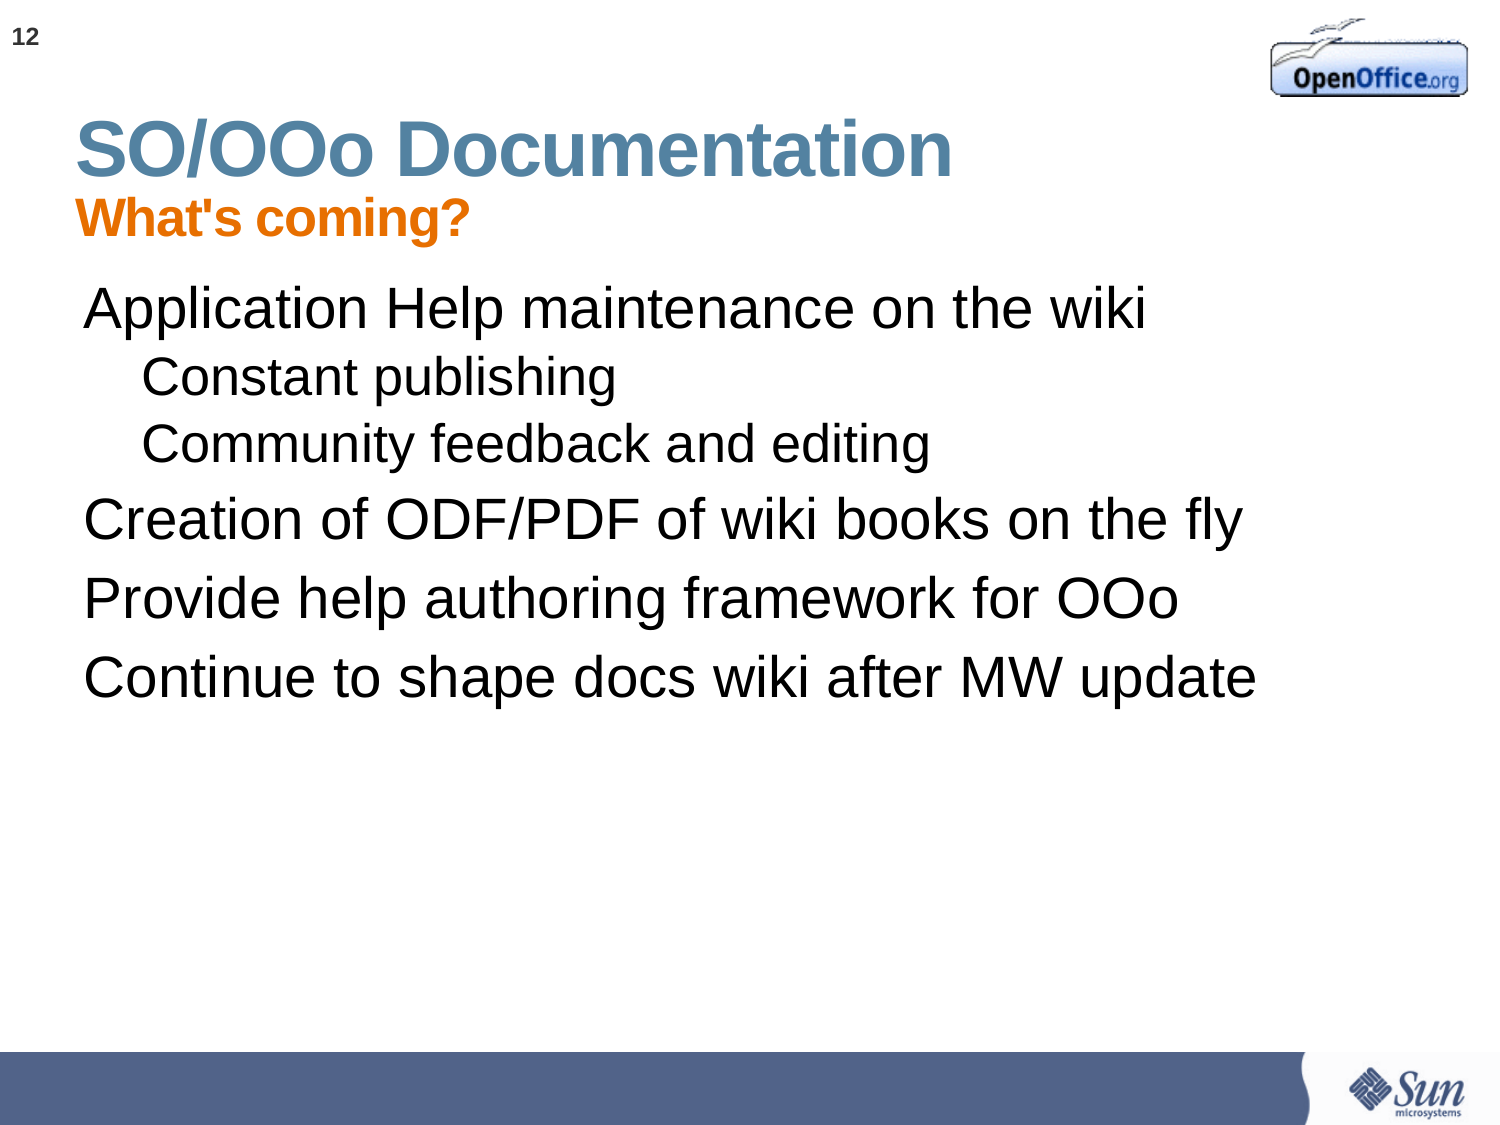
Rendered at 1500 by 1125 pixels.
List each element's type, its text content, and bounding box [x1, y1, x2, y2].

title SO/OOo Documentation What's coming? [75, 112, 1437, 257]
picture [1269, 17, 1470, 97]
picture [0, 1052, 1500, 1125]
list Application Help maintenance on the wiki Constant publishing Community feedback and editing Creation of ODF/PDF of wiki books on the fly Provide help authoring framework for OOo Continue to shape docs wiki after MW update [64, 284, 1434, 1062]
